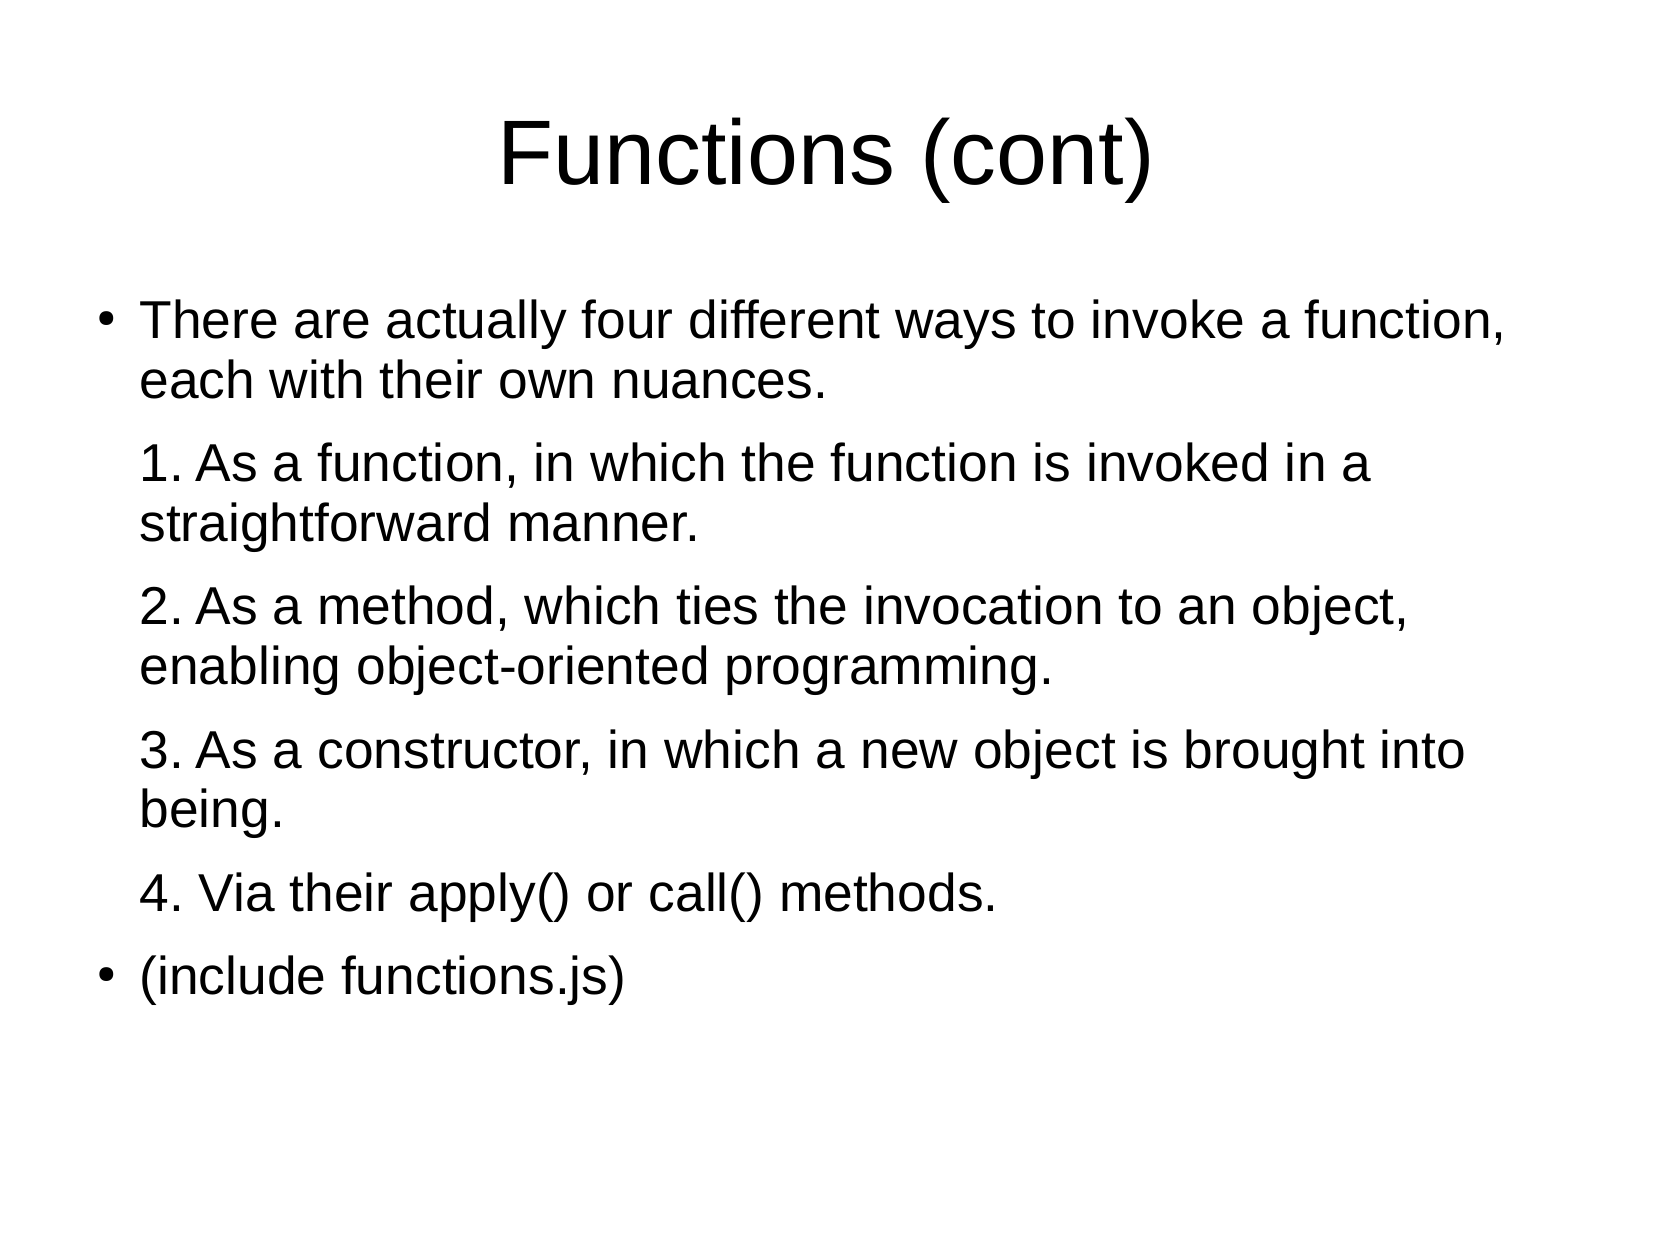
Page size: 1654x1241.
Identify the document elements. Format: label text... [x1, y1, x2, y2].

list There are actually four different ways to invoke a function, each with their own nuances. 1. As a function, in which the function is invoked in a straightforward manner. 2. As a method, which ties the invocation to an object, enabling object-oriented programming. 3. As a constructor, in which a new object is brought into being. 4. Via their apply() or call() methods. (include functions.js) [82, 290, 1571, 1010]
title Functions (cont) [82, 49, 1571, 257]
